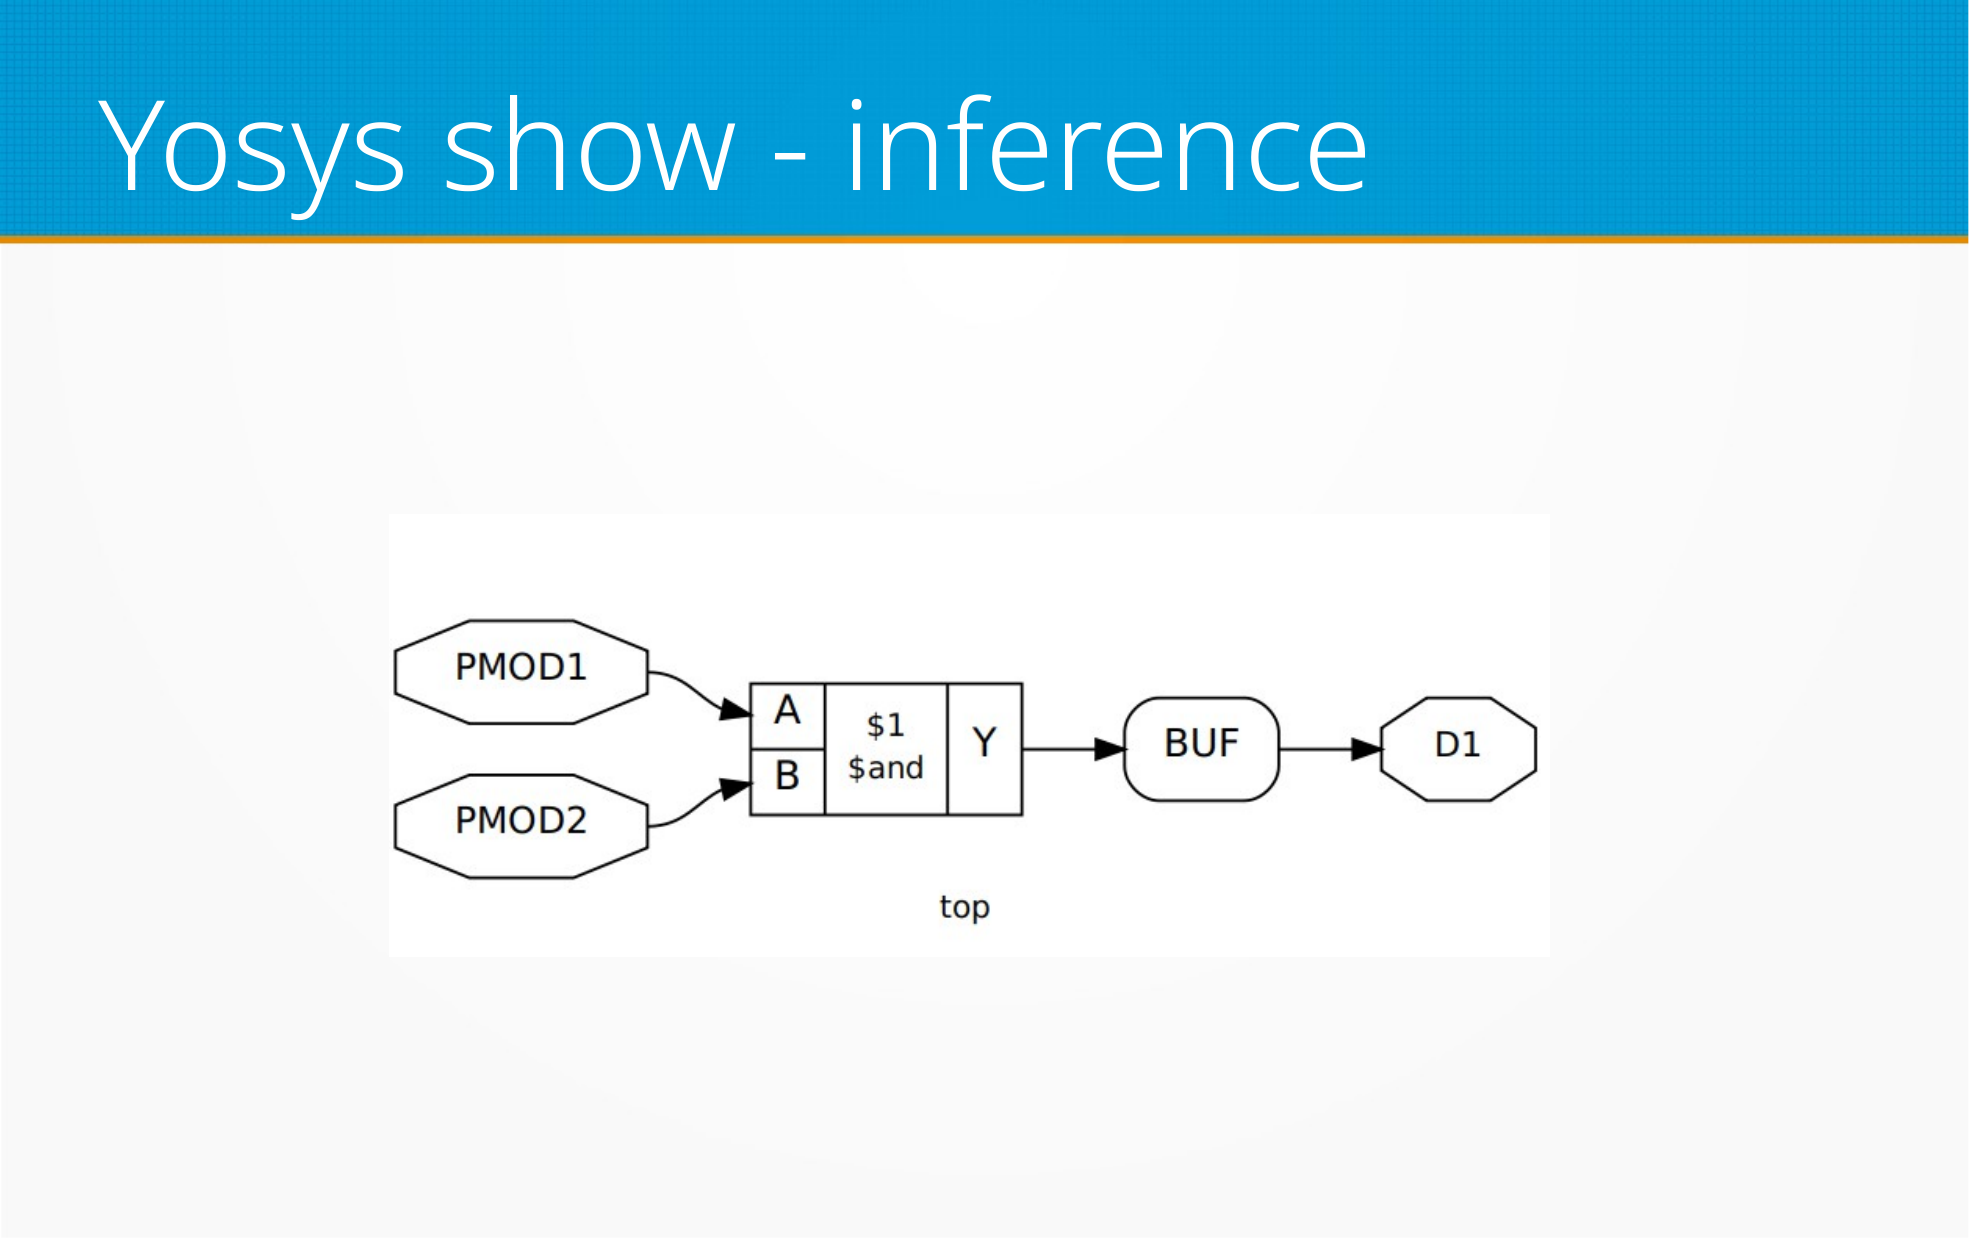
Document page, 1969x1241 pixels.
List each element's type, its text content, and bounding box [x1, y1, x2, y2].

picture [0, 233, 1969, 1241]
title Yosys show - inference [98, 19, 1870, 227]
